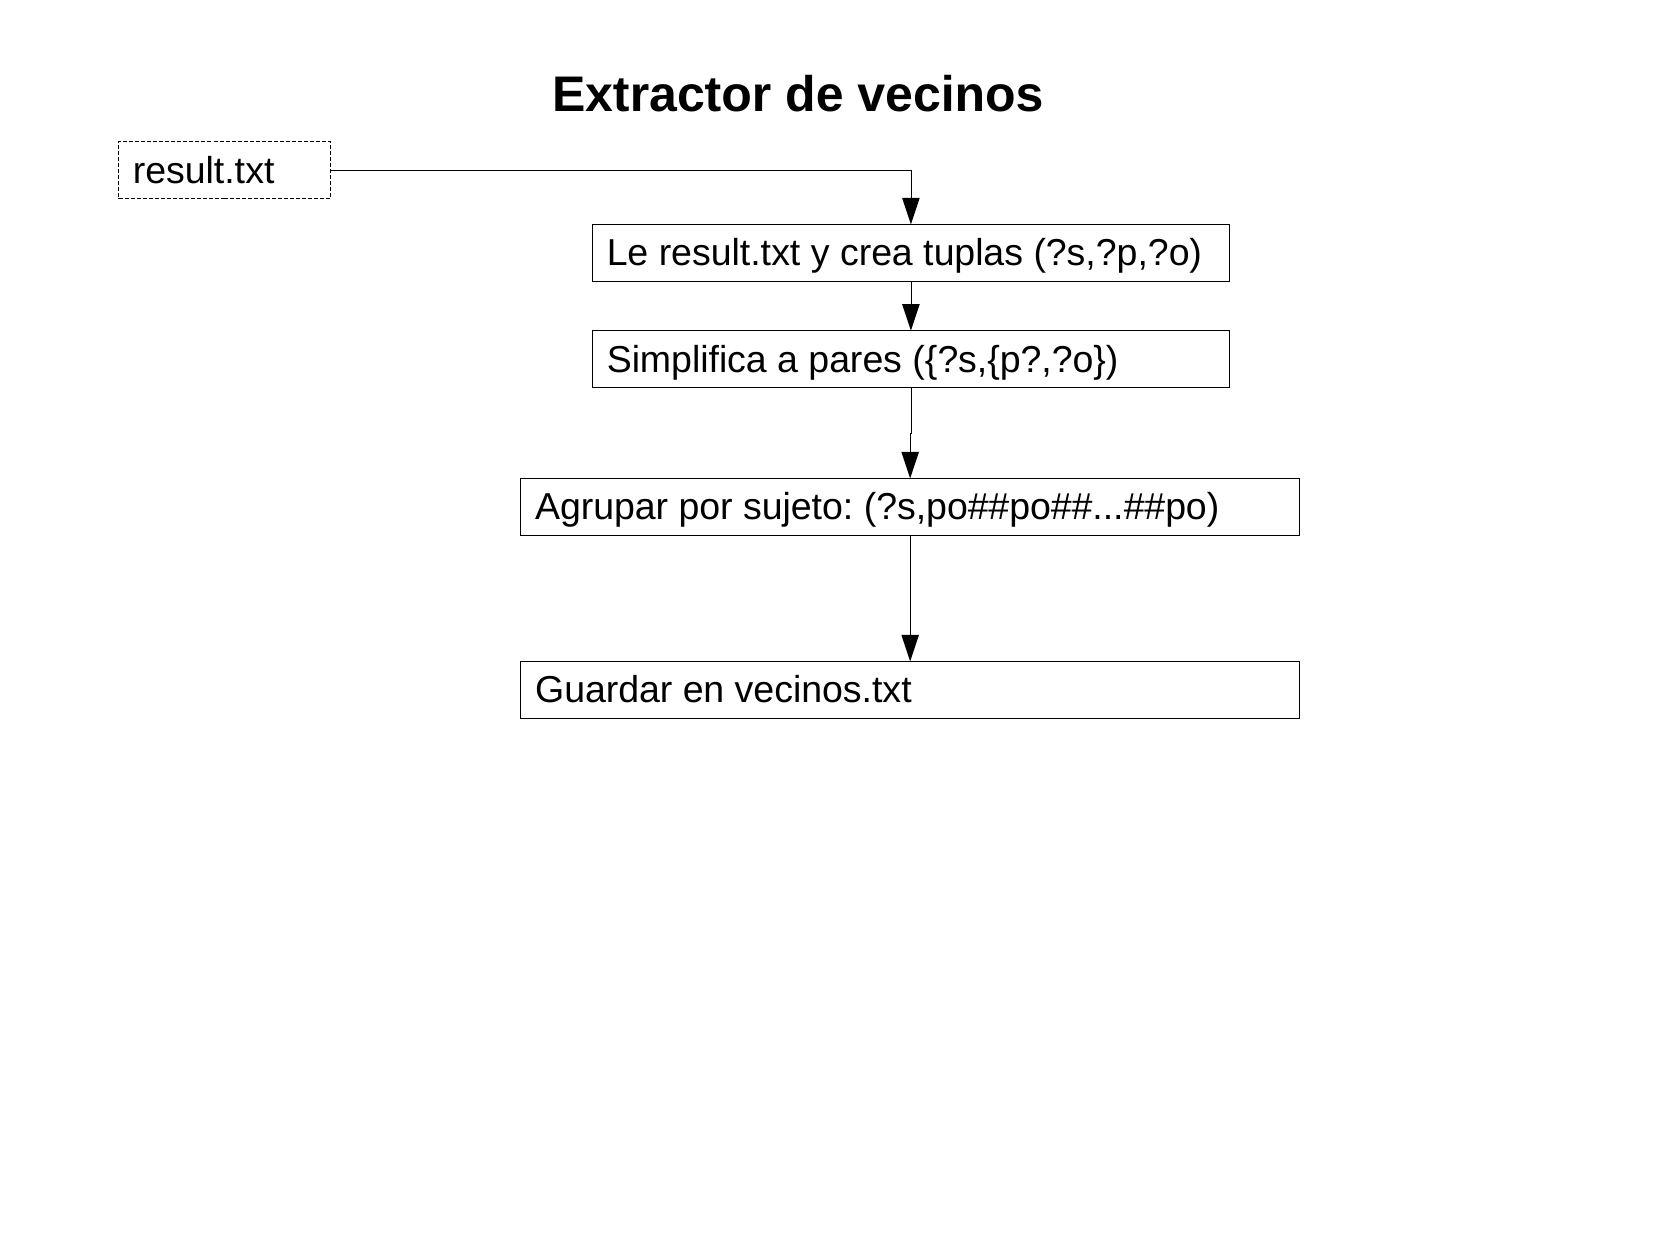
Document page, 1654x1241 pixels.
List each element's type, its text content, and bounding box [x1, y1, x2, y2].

text_box Guardar en vecinos.txt [520, 661, 1300, 719]
text_box Agrupar por sujeto: (?s,po##po##...##po) [520, 478, 1300, 536]
text_box result.txt [118, 141, 331, 199]
text_box Le result.txt y crea tuplas (?s,?p,?o) [592, 224, 1230, 282]
text_box Extractor de vecinos [472, 59, 1134, 131]
text_box Simplifica a pares ({?s,{p?,?o}) [592, 330, 1230, 388]
